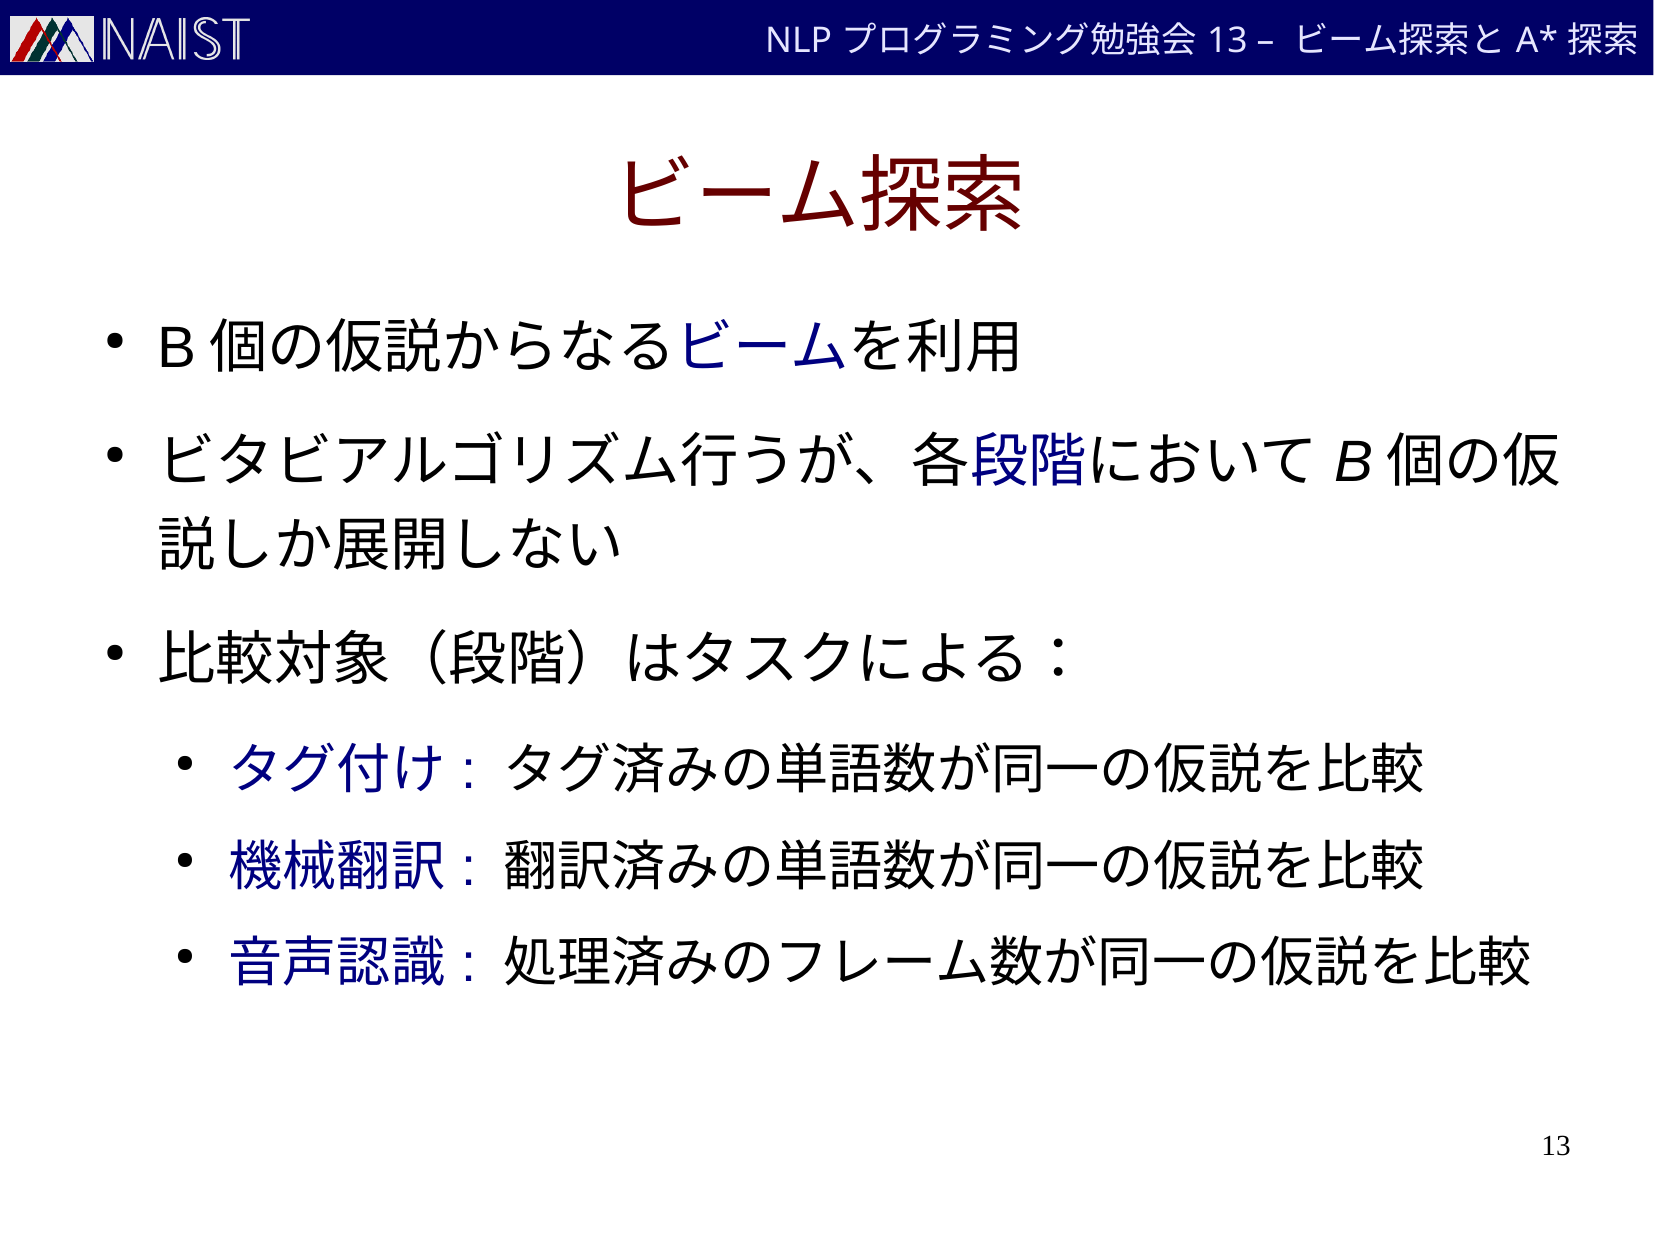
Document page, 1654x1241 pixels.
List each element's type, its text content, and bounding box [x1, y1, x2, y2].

picture [102, 17, 251, 60]
picture [10, 16, 94, 62]
title ビーム探索 [75, 92, 1564, 285]
list B個の仮説からなるビームを利用 ビタビアルゴリズム行うが、各段階においてB個の仮説しか展開しない 比較対象（段階）はタスクによる： タグ付け: タグ済みの単語数が同一の仮説を比較 機械翻訳: 翻訳済みの単語数が同一の仮説を比較 音声認識: 処理済みのフレーム数が同一の仮説を比較 [86, 300, 1576, 1119]
